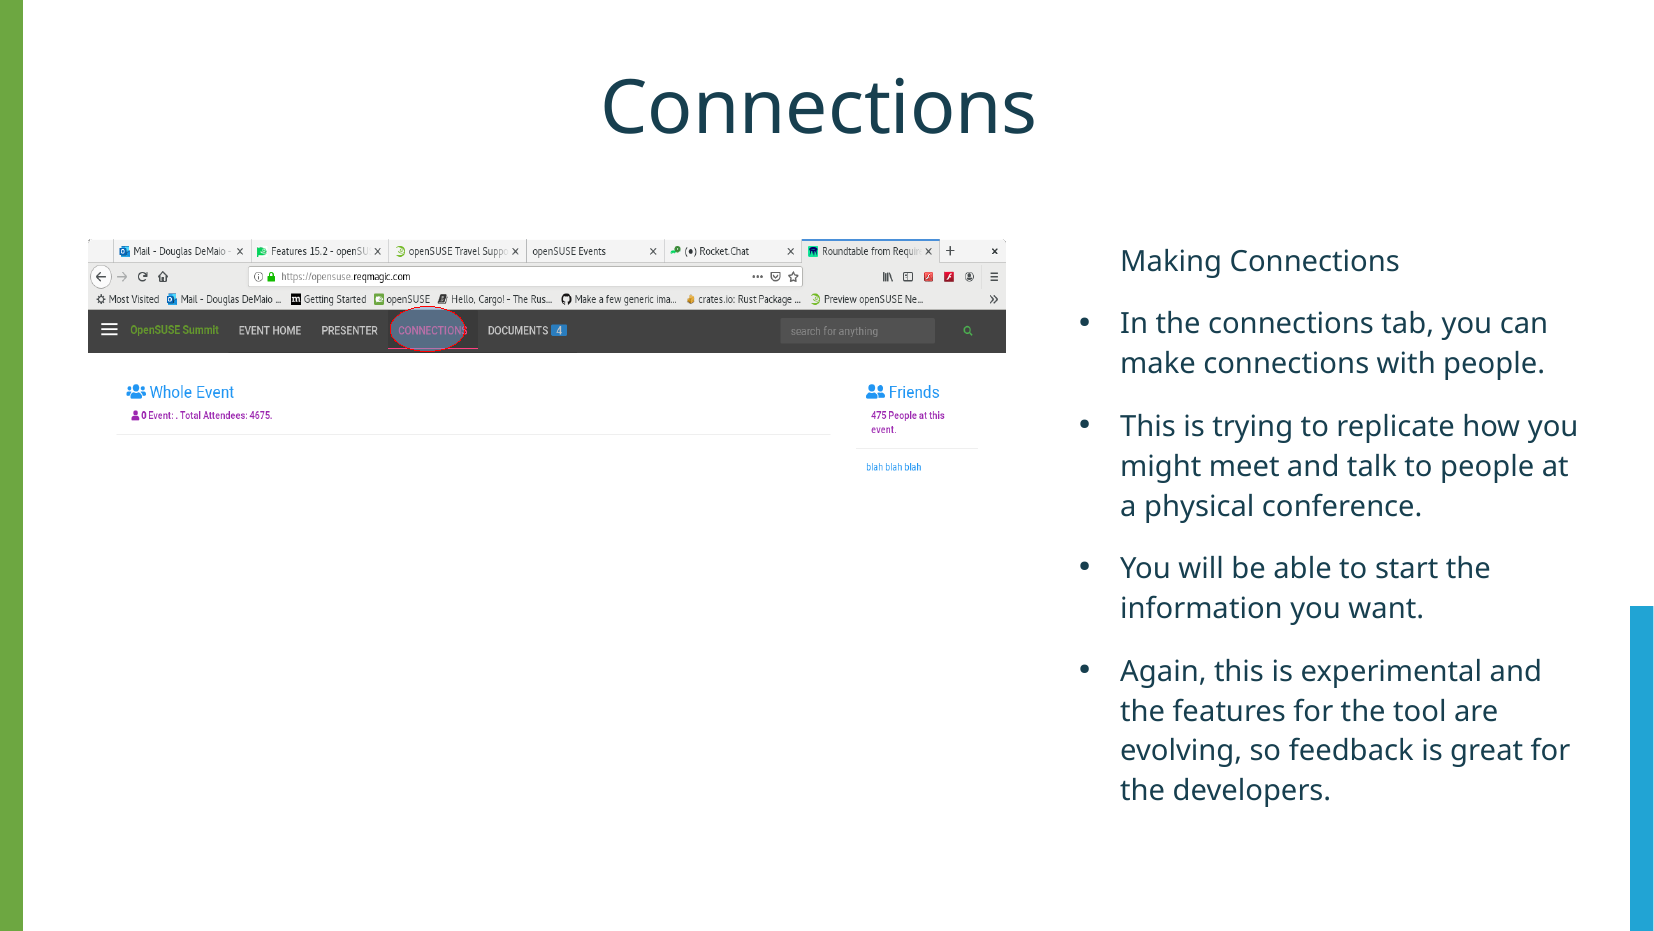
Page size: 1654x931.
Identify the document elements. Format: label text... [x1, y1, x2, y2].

picture [88, 239, 1006, 796]
list Making Connections In the connections tab, you can make connections with people. This is trying to replicate how you might meet and talk to people at a physical conference. You will be able to start the information you want. Again, this is experimental and the features for the tool are evolving, so feedback is great for the developers. [1065, 240, 1591, 811]
text_box [390, 306, 466, 352]
title Connections [0, 15, 1654, 194]
